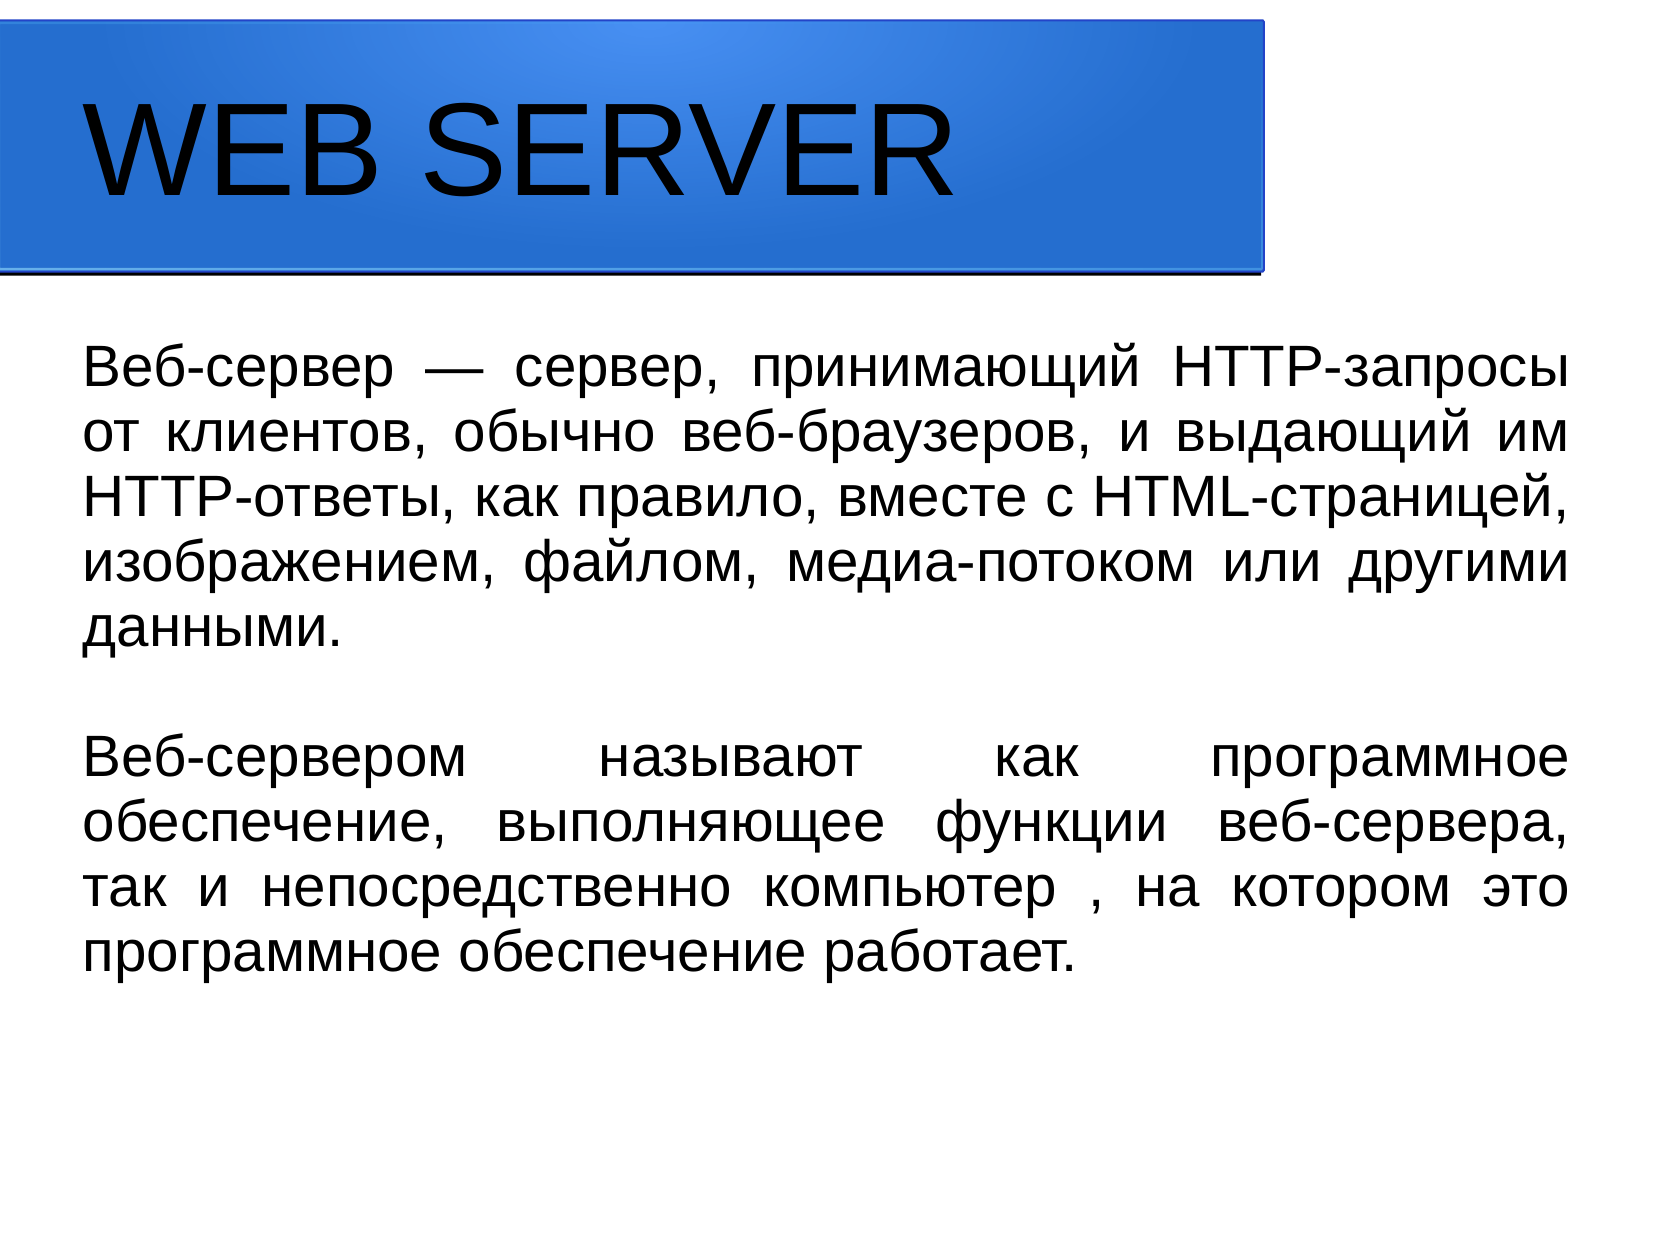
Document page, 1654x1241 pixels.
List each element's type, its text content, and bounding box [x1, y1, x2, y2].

title WEB SERVER [82, 47, 1235, 252]
subtitle Веб-сервер — сервер, принимающий HTTP-запросы от клиентов, обычно веб-браузеров, и выдающий им HTTP-ответы, как правило, вместе с HTML-страницей, изображением, файлом, медиа-потоком или другими данными. Веб-сервером называют как программное обеспечение, выполняющее функции веб-сервера, так и непосредственно компьютер , на котором это программное обеспечение работает. [82, 299, 1571, 1019]
